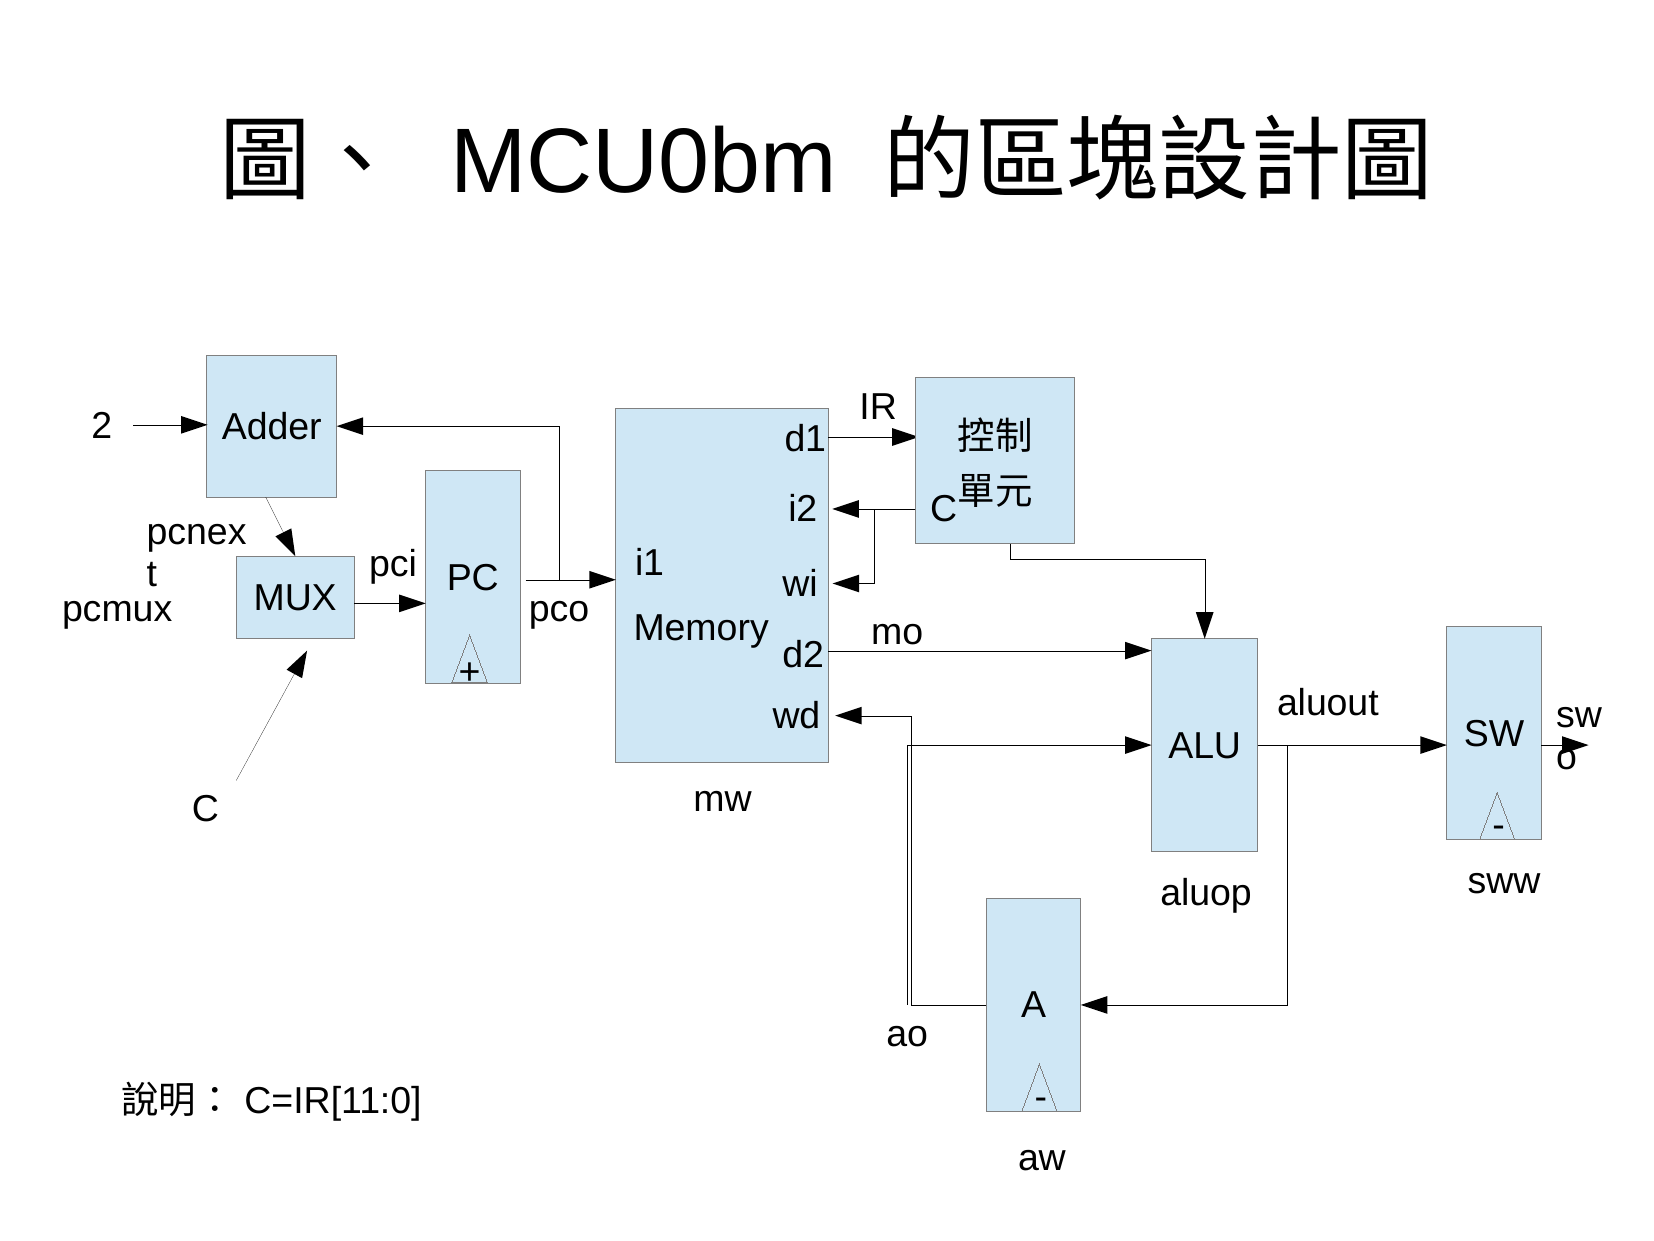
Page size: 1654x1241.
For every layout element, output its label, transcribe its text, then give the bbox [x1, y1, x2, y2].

text_box - [1019, 1068, 1062, 1126]
title 圖、 MCU0bm 的區塊設計圖 [82, 49, 1571, 257]
text_box mw [678, 769, 798, 828]
text_box pcmux [47, 579, 201, 638]
text_box i1 [620, 533, 679, 591]
text_box pco [514, 579, 605, 637]
text_box mo [856, 652, 963, 661]
text_box sww [1452, 852, 1577, 911]
text_box 2 [76, 396, 128, 454]
text_box swo [1541, 686, 1637, 743]
text_box C [915, 480, 981, 538]
text_box A [986, 898, 1081, 1112]
text_box - [1477, 796, 1520, 854]
text_box ALU [1151, 638, 1258, 852]
text_box aluop [1145, 864, 1288, 923]
text_box IR [844, 378, 912, 436]
text_box PC [425, 470, 521, 684]
text_box aw [1003, 1128, 1123, 1188]
text_box mo [856, 603, 963, 651]
text_box pcnext [131, 502, 272, 560]
text_box Memory [615, 408, 829, 763]
text_box aluout [1262, 674, 1394, 732]
text_box SW [1446, 626, 1542, 840]
text_box MUX [236, 556, 355, 639]
text_box i2 [773, 480, 833, 538]
text_box 控制 單元 [915, 377, 1075, 544]
text_box d2 [767, 625, 839, 683]
text_box [466, 634, 473, 642]
text_box wd [757, 687, 835, 745]
text_box ao [871, 1004, 943, 1062]
text_box d1 [769, 409, 842, 467]
text_box Adder [206, 355, 337, 498]
text_box C [177, 780, 266, 839]
text_box wi [767, 555, 832, 612]
text_box 說明：C=IR[11:0] [106, 1062, 508, 1125]
text_box + [443, 642, 496, 700]
text_box pci [354, 534, 432, 592]
